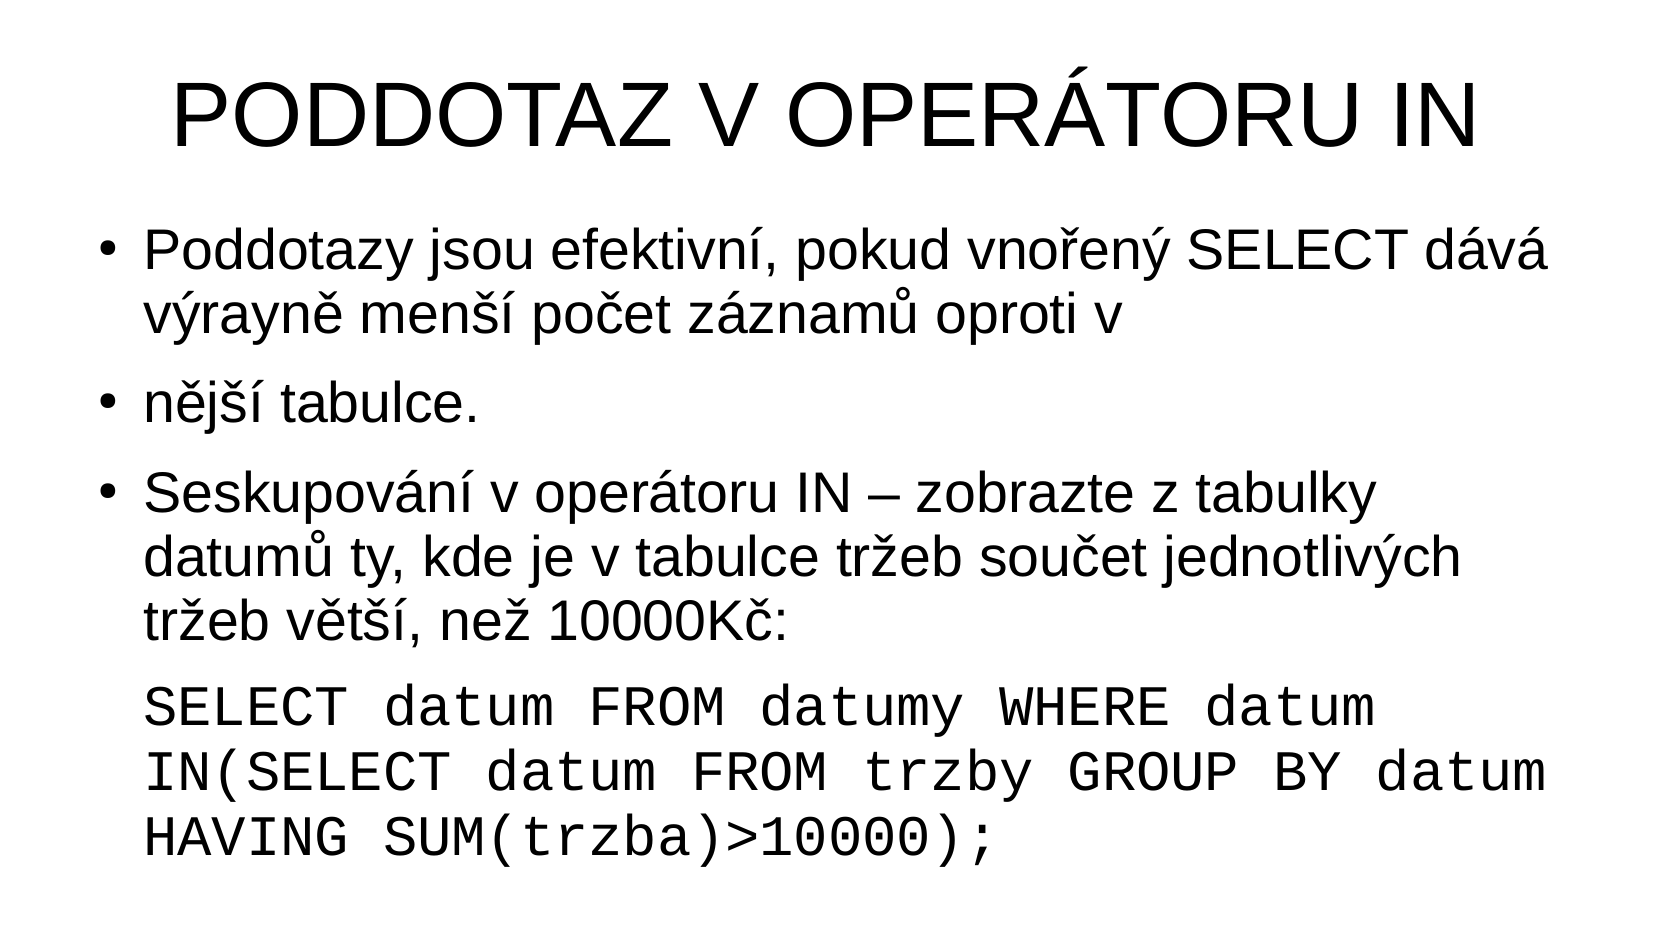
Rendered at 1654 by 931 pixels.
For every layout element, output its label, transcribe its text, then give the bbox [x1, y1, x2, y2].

title PODDOTAZ V OPERÁTORU IN [82, 37, 1571, 193]
list Poddotazy jsou efektivní, pokud vnořený SELECT dává výrayně menší počet záznamů oproti v nější tabulce. Seskupování v operátoru IN – zobrazte z tabulky datumů ty, kde je v tabulce tržeb součet jednotlivých tržeb větší, než 10000Kč: SELECT datum FROM datumy WHERE datum IN(SELECT datum FROM trzby GROUP BY datum HAVING SUM(trzba)>10000); [82, 217, 1571, 886]
